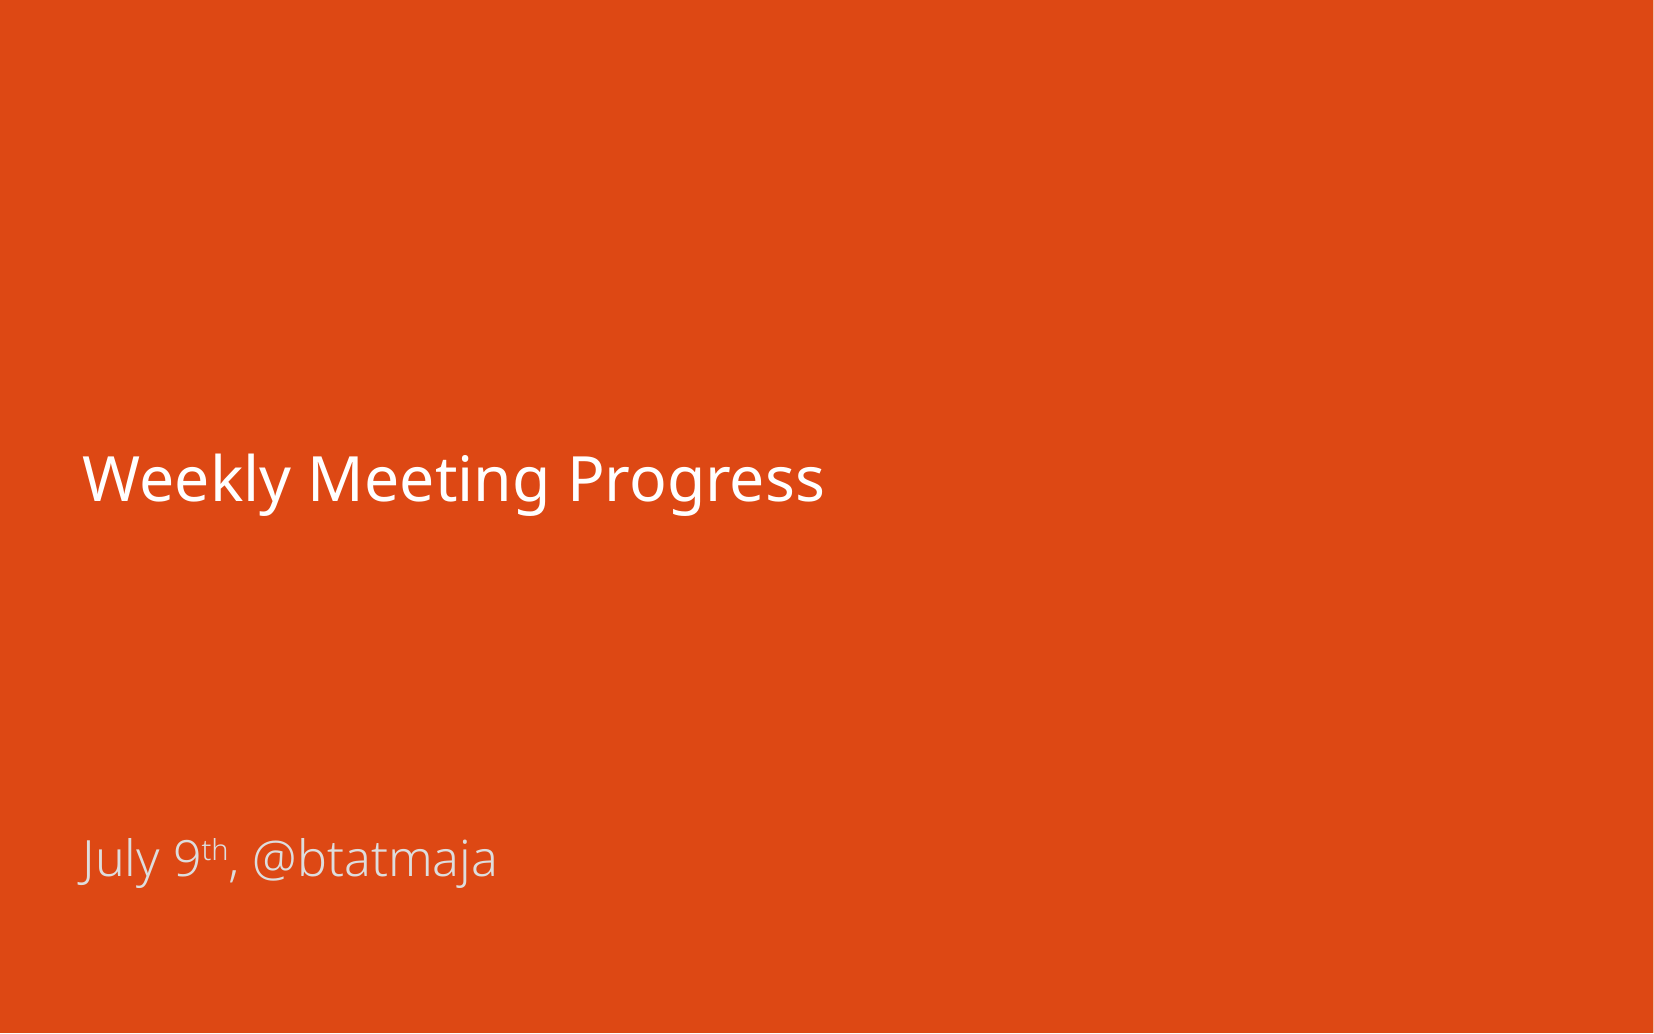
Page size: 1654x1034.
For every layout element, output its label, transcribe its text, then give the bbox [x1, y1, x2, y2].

subtitle July 9th, @btatmaja [82, 822, 1571, 892]
title Weekly Meeting Progress [82, 433, 1571, 522]
